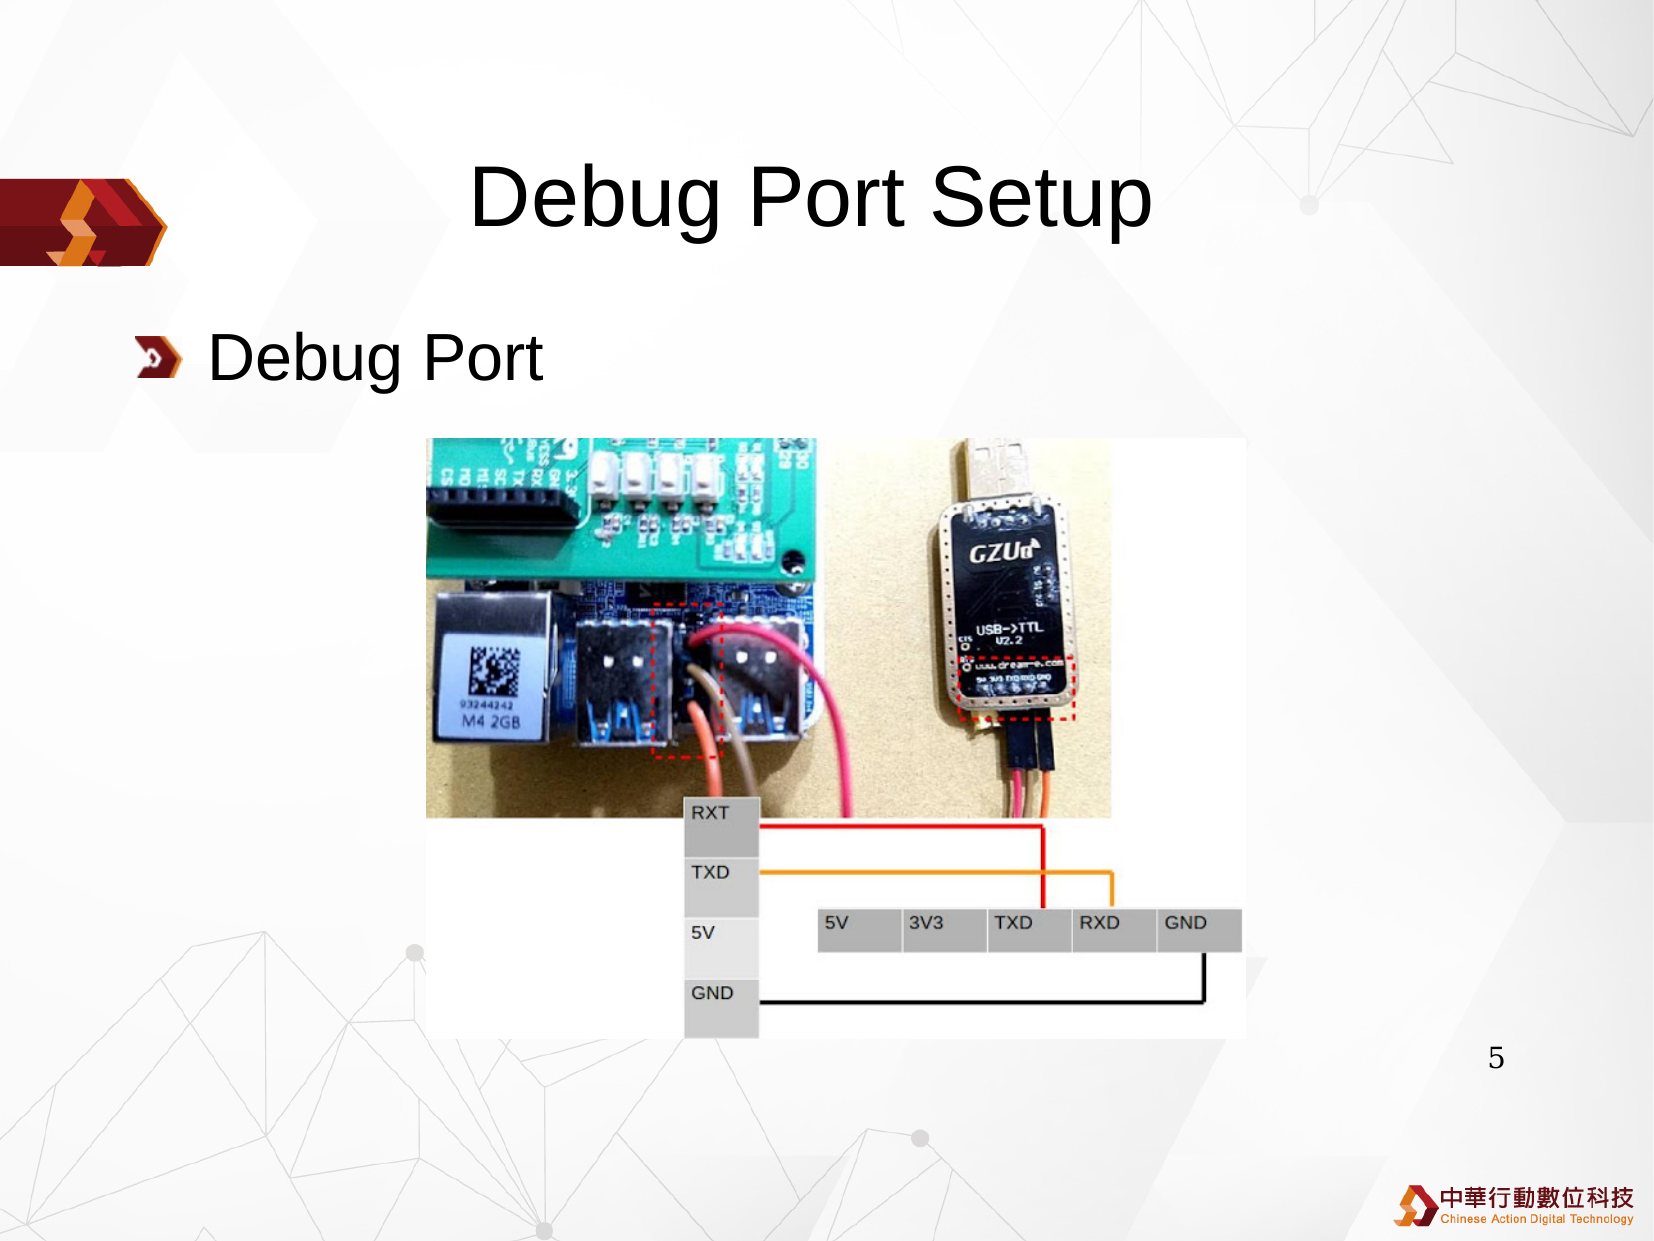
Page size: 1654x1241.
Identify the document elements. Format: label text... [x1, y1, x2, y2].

title Debug Port Setup [118, 112, 1506, 281]
list Debug Port [118, 319, 1571, 1040]
picture [0, 0, 1654, 1241]
